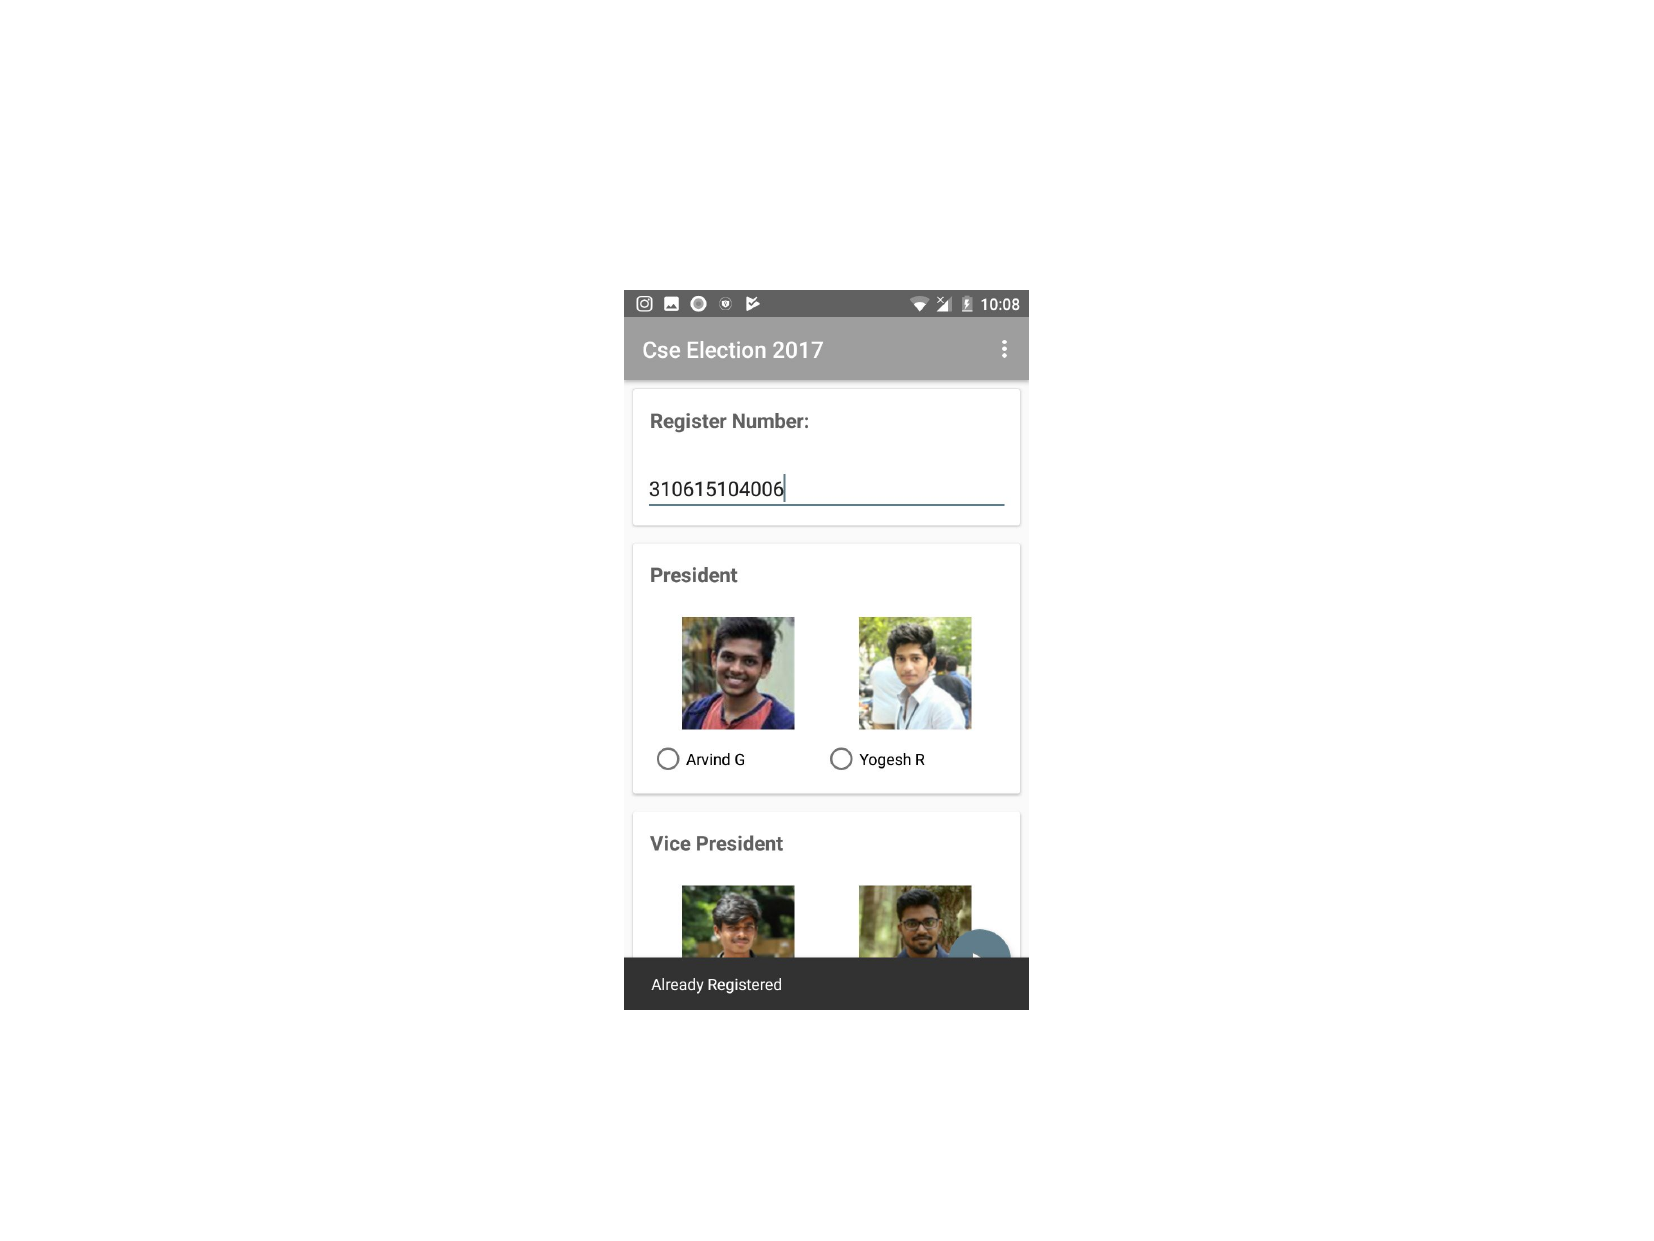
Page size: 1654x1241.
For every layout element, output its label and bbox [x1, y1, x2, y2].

picture [624, 290, 1029, 1010]
